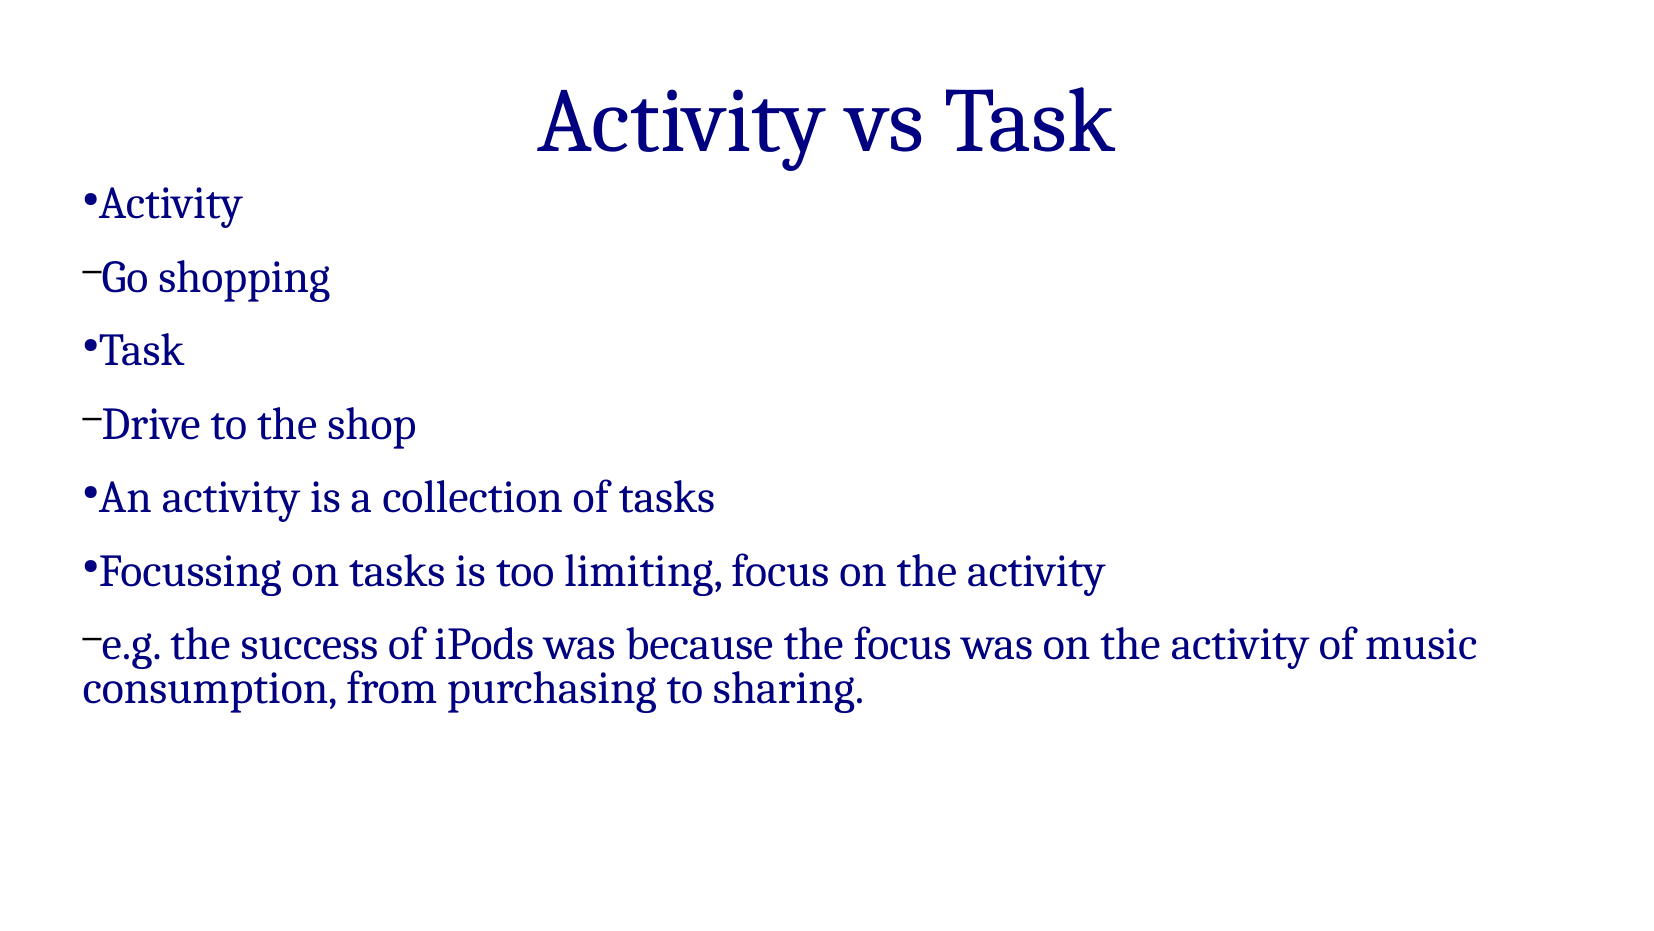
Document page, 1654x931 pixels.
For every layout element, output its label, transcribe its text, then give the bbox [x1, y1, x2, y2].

title Activity vs Task [82, 37, 1571, 183]
list Activity Go shopping Task Drive to the shop An activity is a collection of tasks Focussing on tasks is too limiting, focus on the activity e.g. the success of iPods was because the focus was on the activity of music consumption, from purchasing to sharing. [82, 183, 1571, 724]
